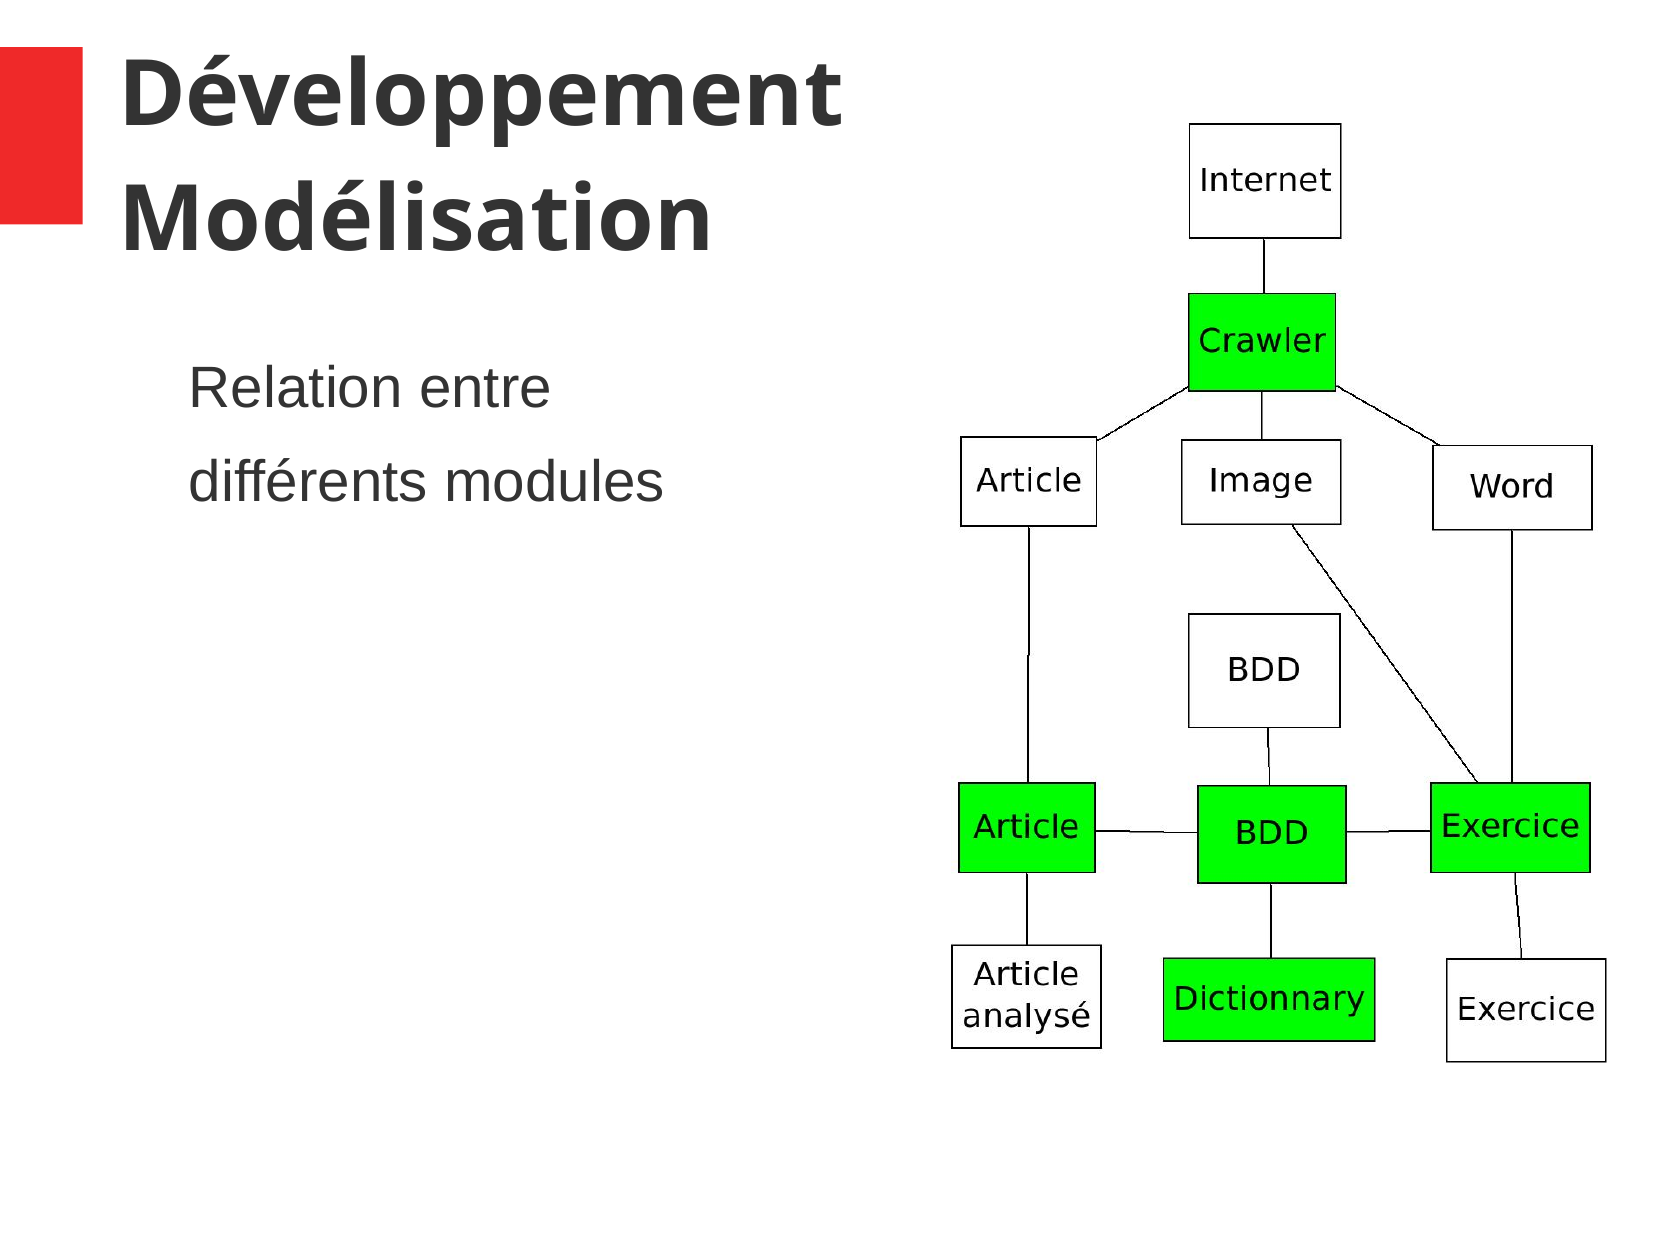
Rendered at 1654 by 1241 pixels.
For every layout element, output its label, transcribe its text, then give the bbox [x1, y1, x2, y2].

list Relation entre différents modules [118, 354, 1536, 1074]
picture [951, 123, 1607, 1063]
title Développement Modélisation [118, 45, 1571, 260]
